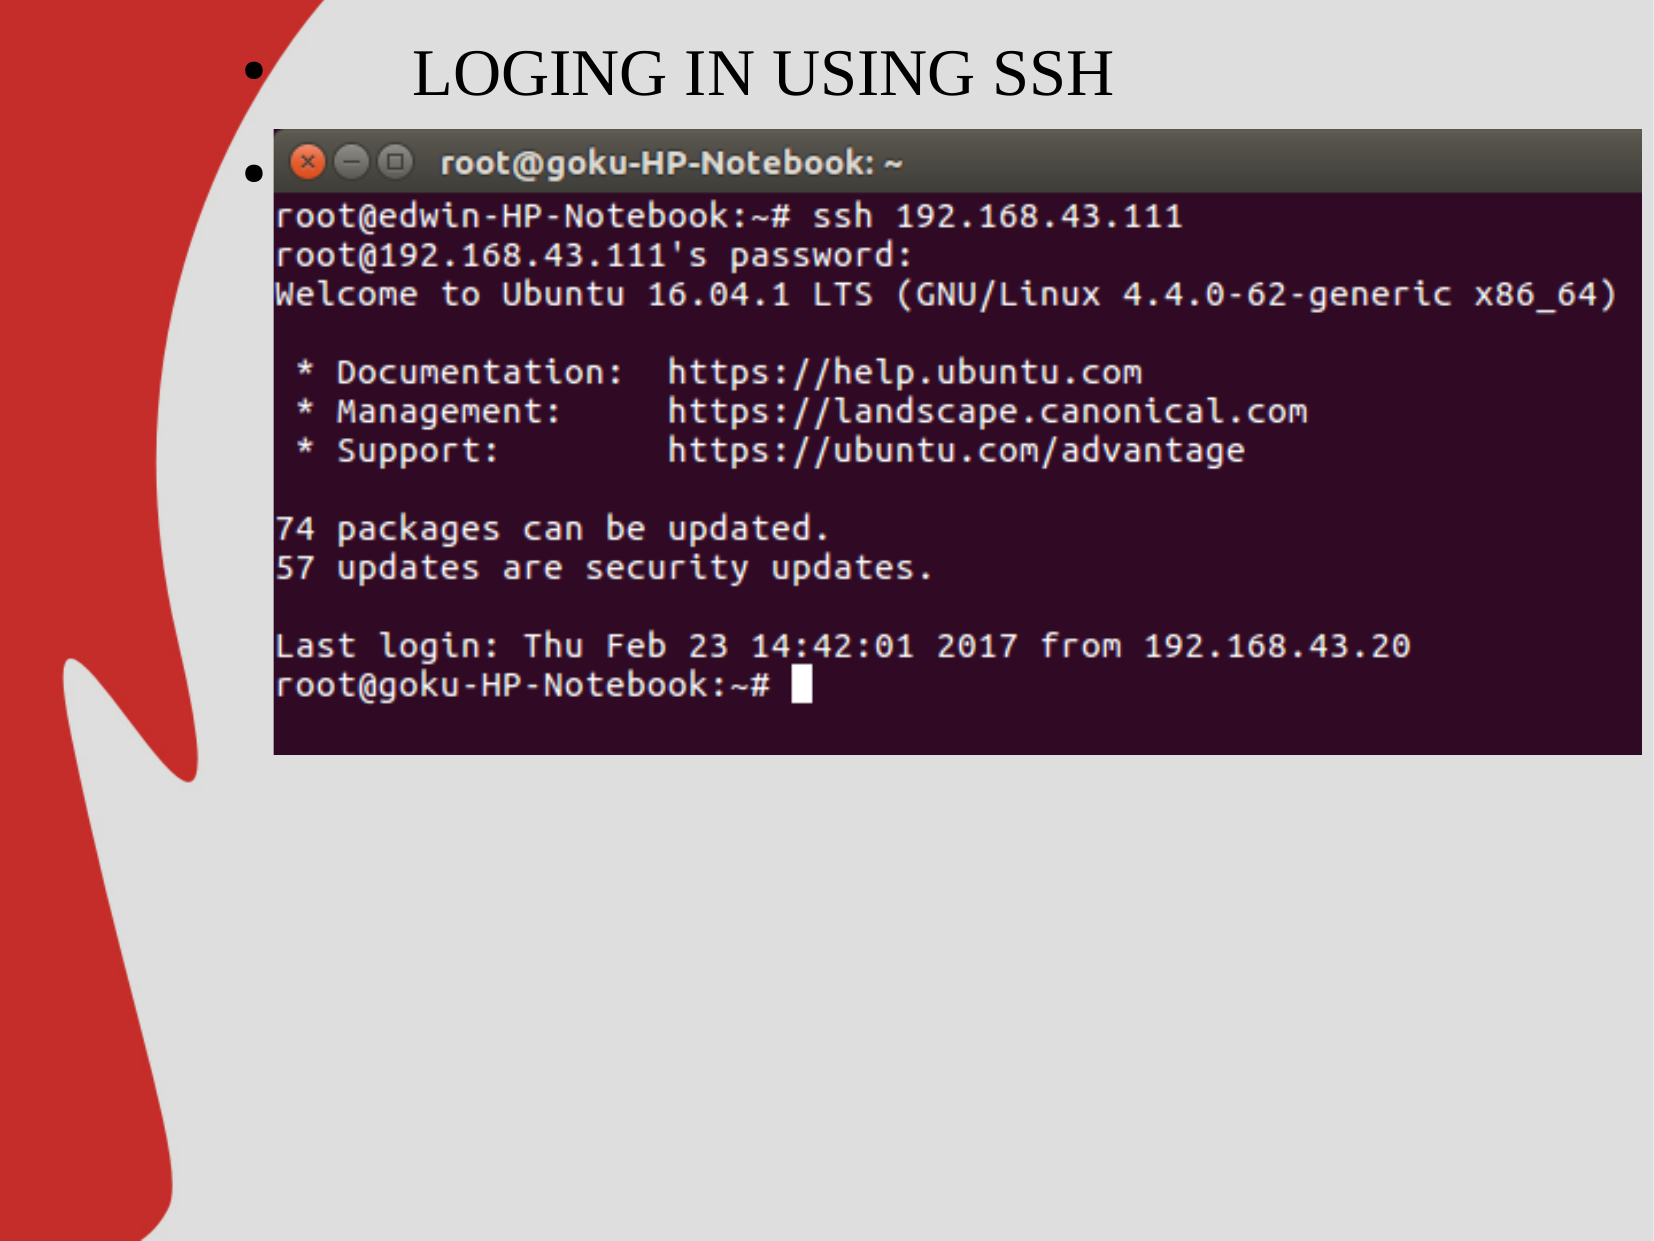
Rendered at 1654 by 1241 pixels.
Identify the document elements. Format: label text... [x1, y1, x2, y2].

list LOGING IN USING SSH [224, 35, 1654, 755]
picture [0, 0, 1654, 1241]
title [82, 49, 224, 257]
